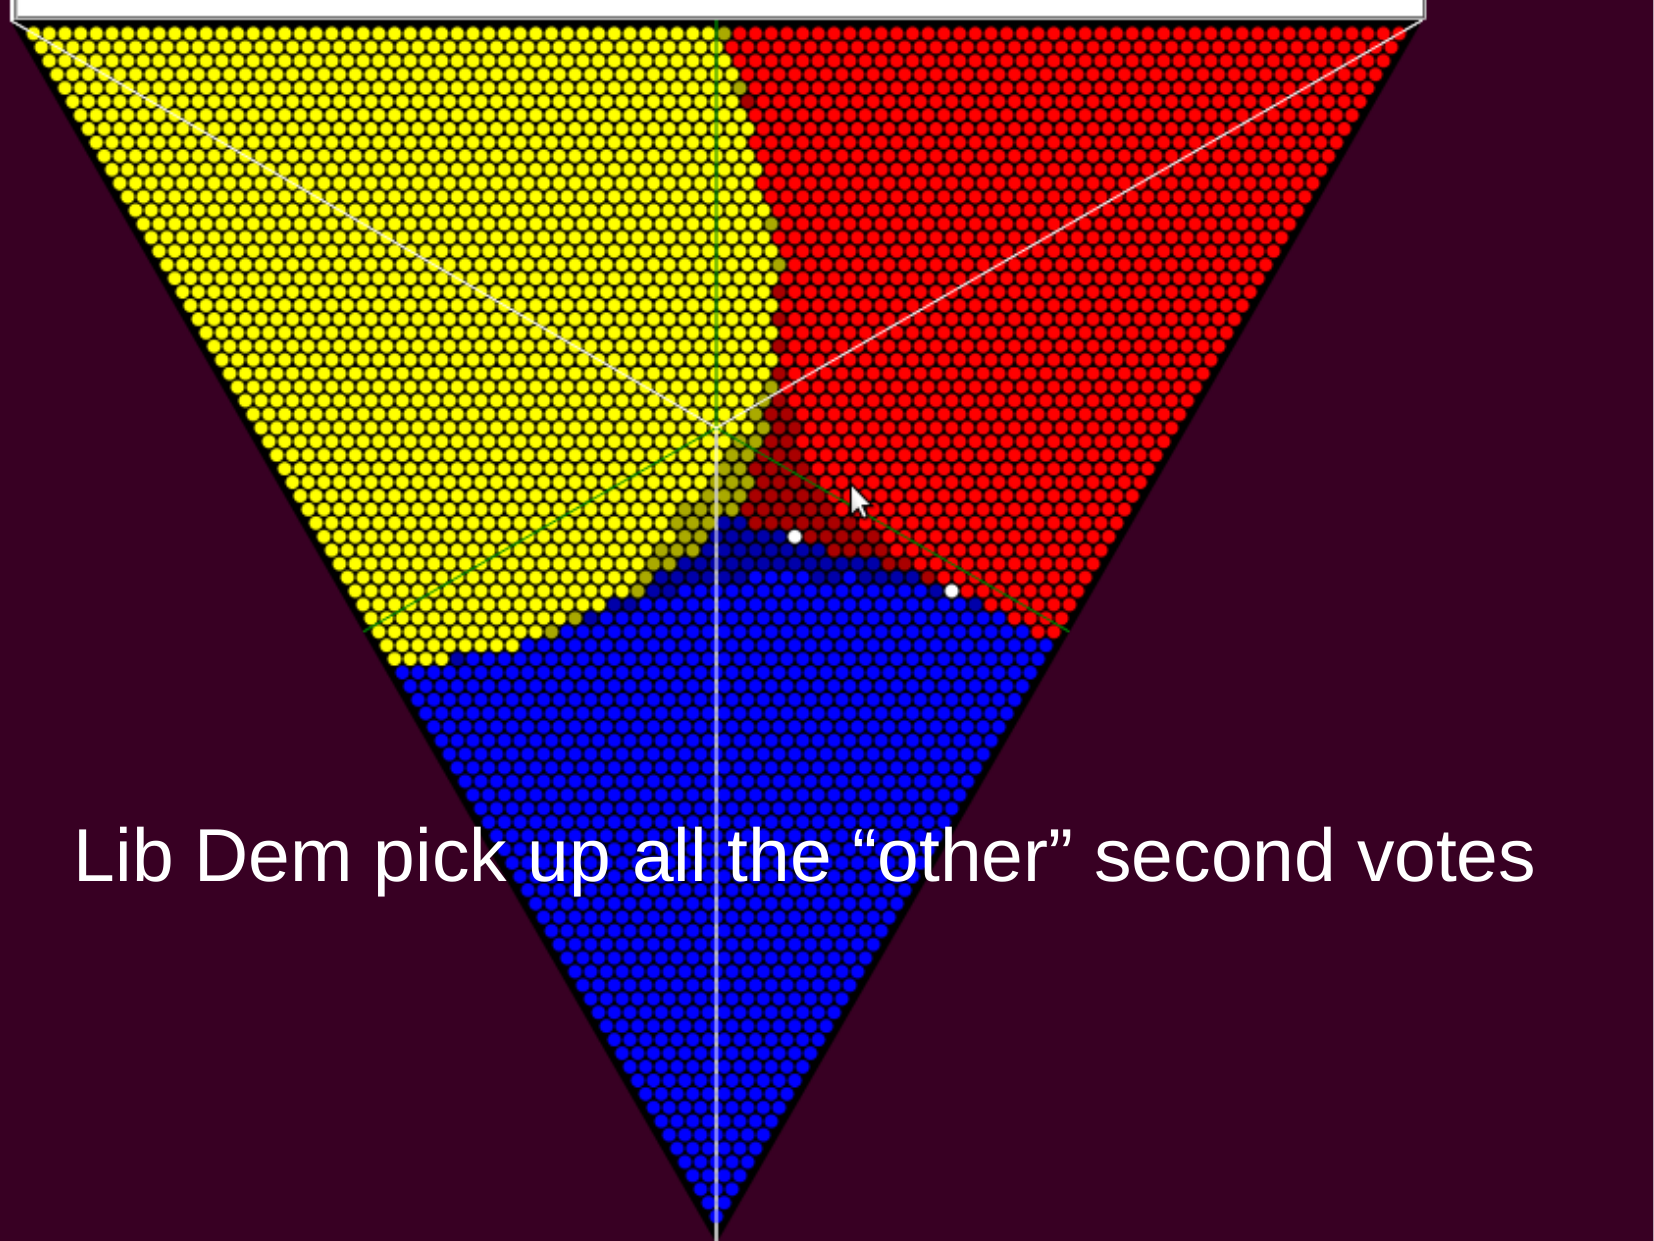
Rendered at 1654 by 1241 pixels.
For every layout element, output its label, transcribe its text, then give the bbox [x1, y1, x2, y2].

text_box Lib Dem pick up all the “other” second votes [59, 805, 1565, 1034]
picture [0, 0, 1654, 1241]
